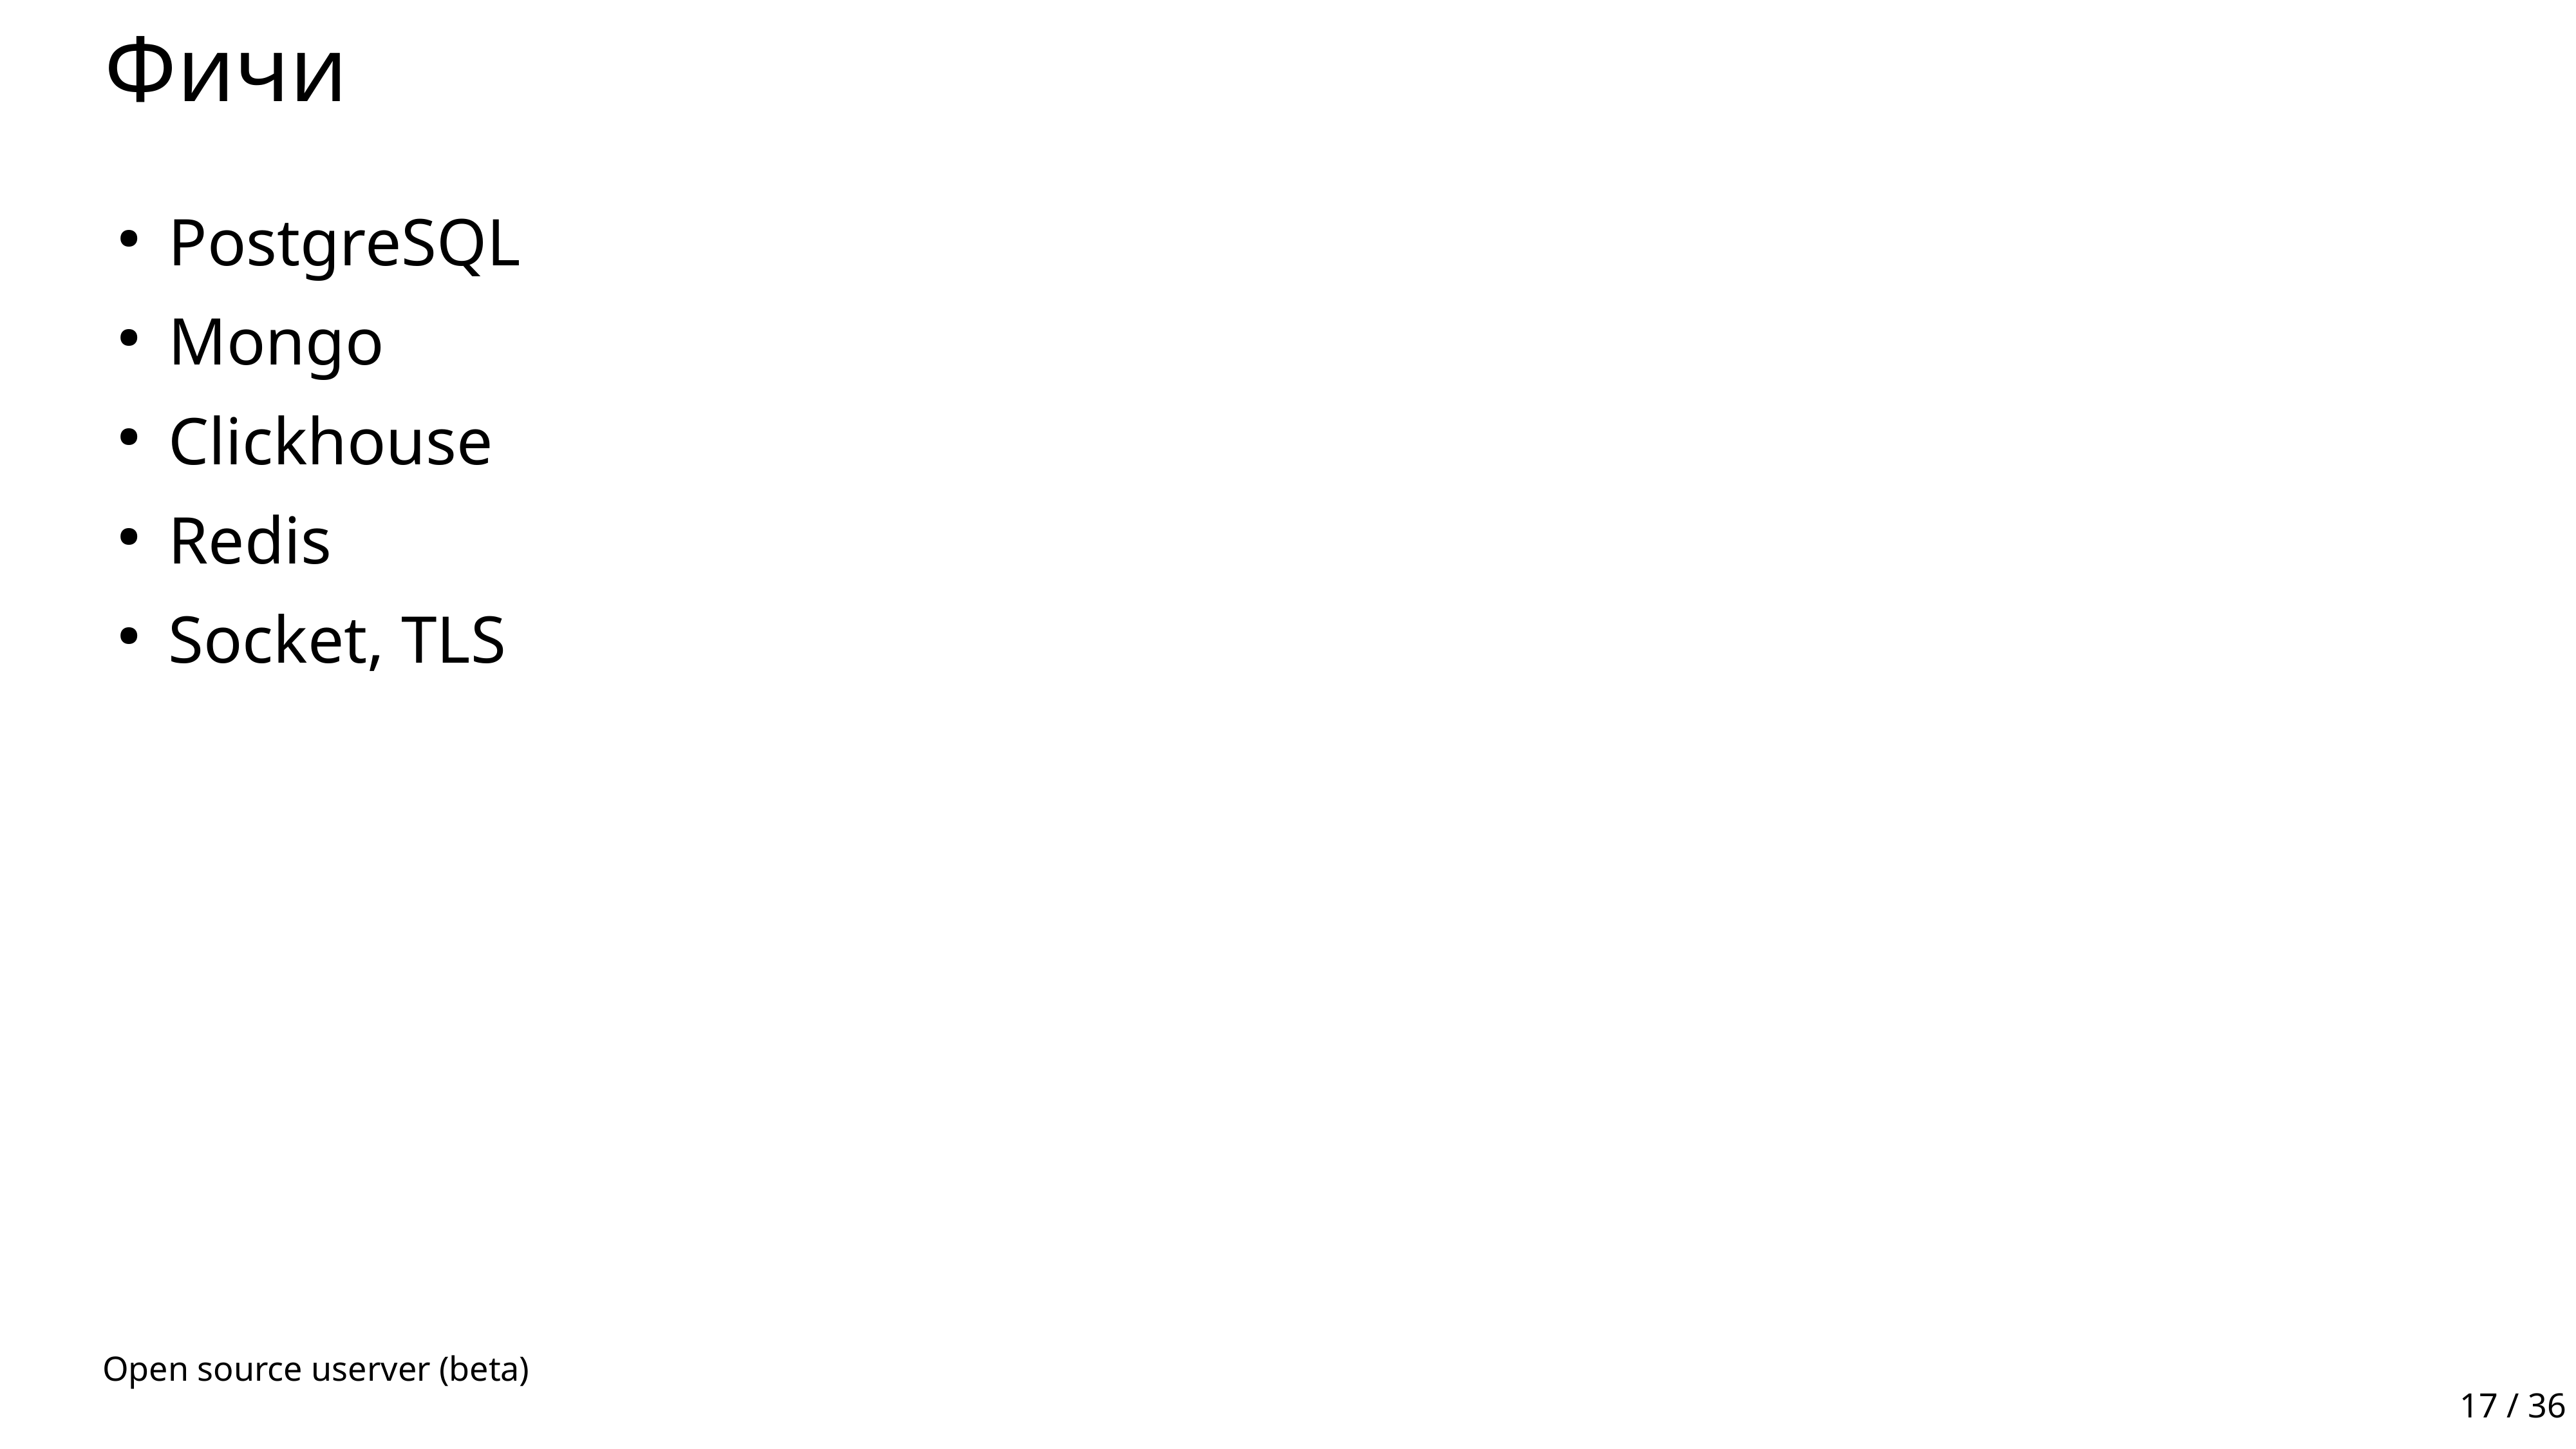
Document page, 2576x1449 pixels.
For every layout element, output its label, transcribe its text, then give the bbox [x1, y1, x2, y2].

list PostgreSQL Mongo Clickhouse Redis Socket, TLS [97, 193, 1343, 1361]
list <number> / 36 [1479, 1376, 2576, 1431]
title Фичи [95, 19, 2576, 155]
list Open source userver (beta) [93, 1338, 1190, 1393]
